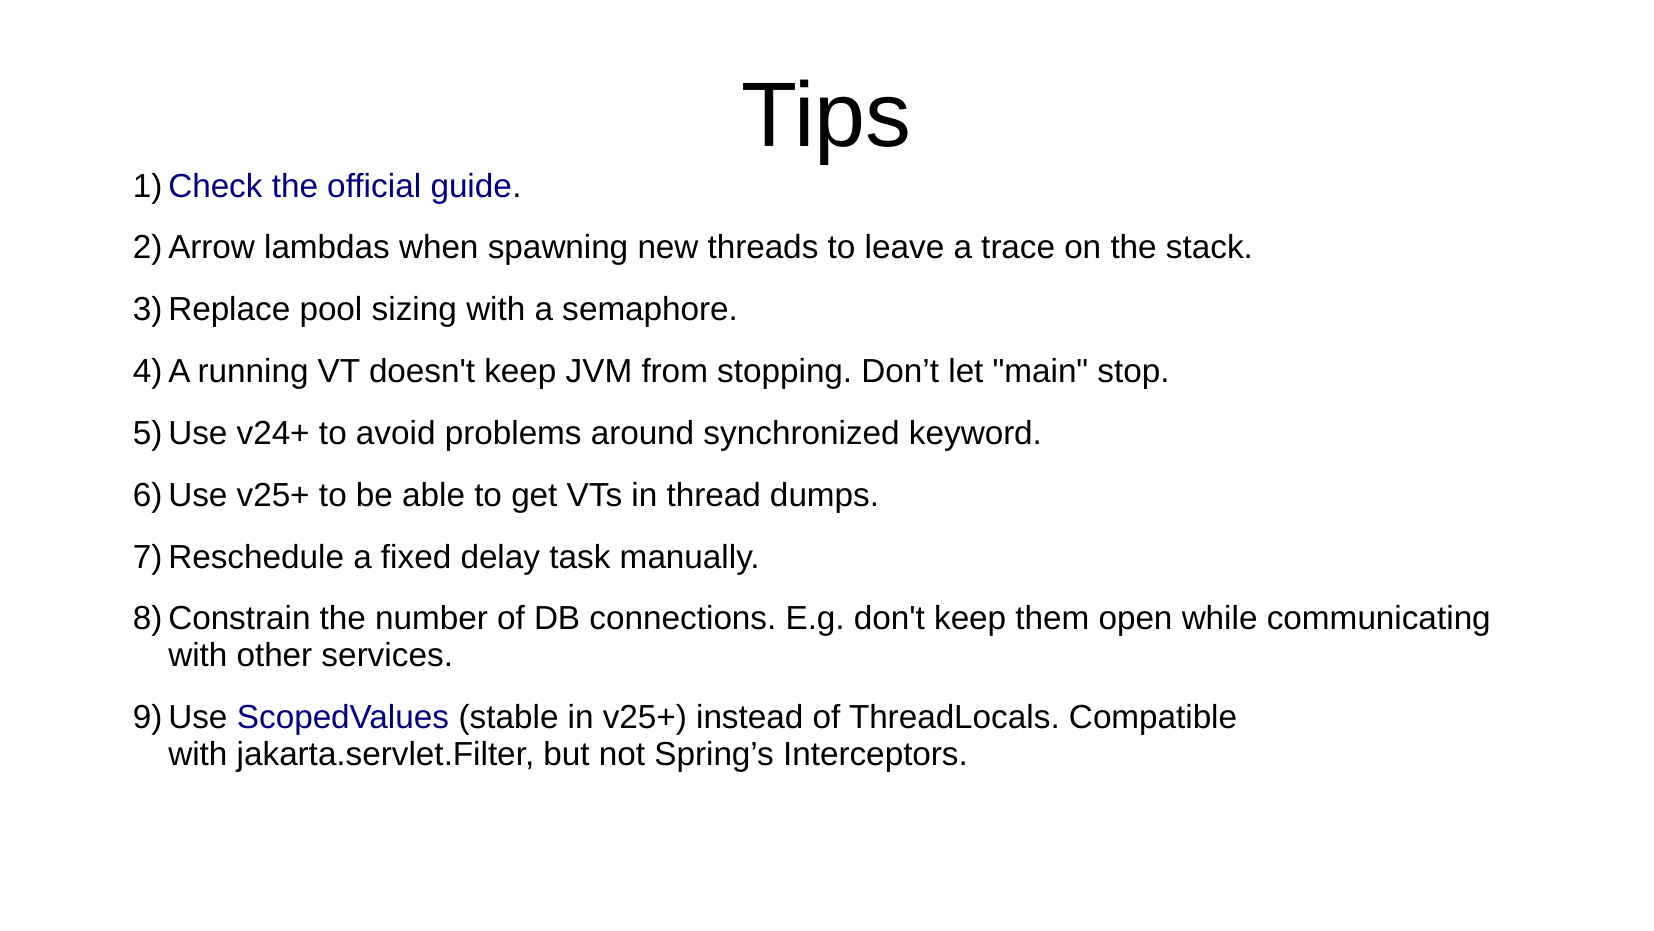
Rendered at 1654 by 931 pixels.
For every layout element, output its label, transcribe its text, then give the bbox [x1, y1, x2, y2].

text_box Check the official guide. Arrow lambdas when spawning new threads to leave a trace on the stack. Replace pool sizing with a semaphore. A running VT doesn't keep JVM from stopping. Don’t let "main" stop. Use v24+ to avoid problems around synchronized keyword. Use v25+ to be able to get VTs in thread dumps. Reschedule a fixed delay task manually. Constrain the number of DB connections. E.g. don't keep them open while communicating with other services. Use ScopedValues (stable in v25+) instead of ThreadLocals. Compatible with jakarta.servlet.Filter, but not Spring’s Interceptors. [118, 159, 1536, 827]
title Tips [82, 37, 1571, 193]
